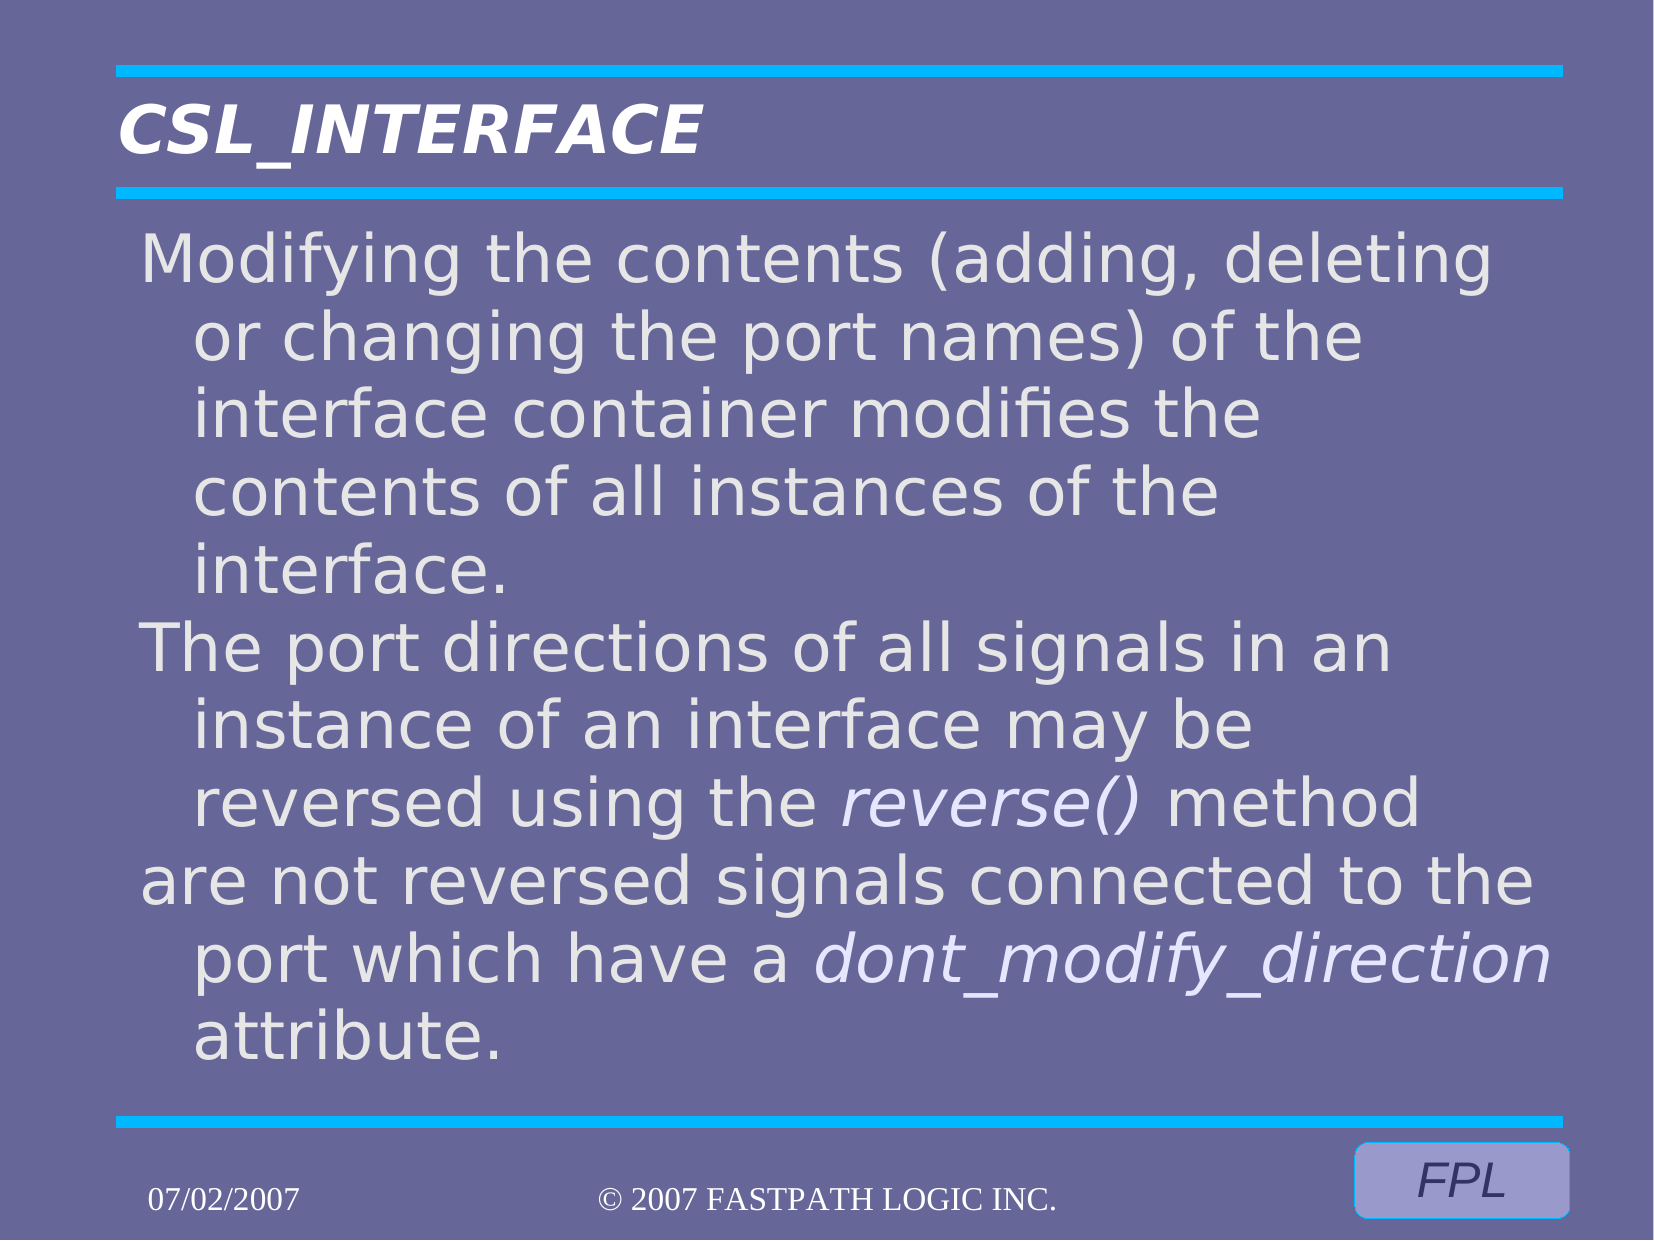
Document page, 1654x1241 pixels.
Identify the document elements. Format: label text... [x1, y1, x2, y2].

title CSL_INTERFACE [118, 41, 1531, 219]
list Modifying the contents (adding, deleting or changing the port names) of the interface container modifies the contents of all instances of the interface. The port directions of all signals in an instance of an interface may be reversed using the reverse() method are not reversed signals connected to the port which have a dont_modify_direction attribute. [121, 220, 1561, 1133]
